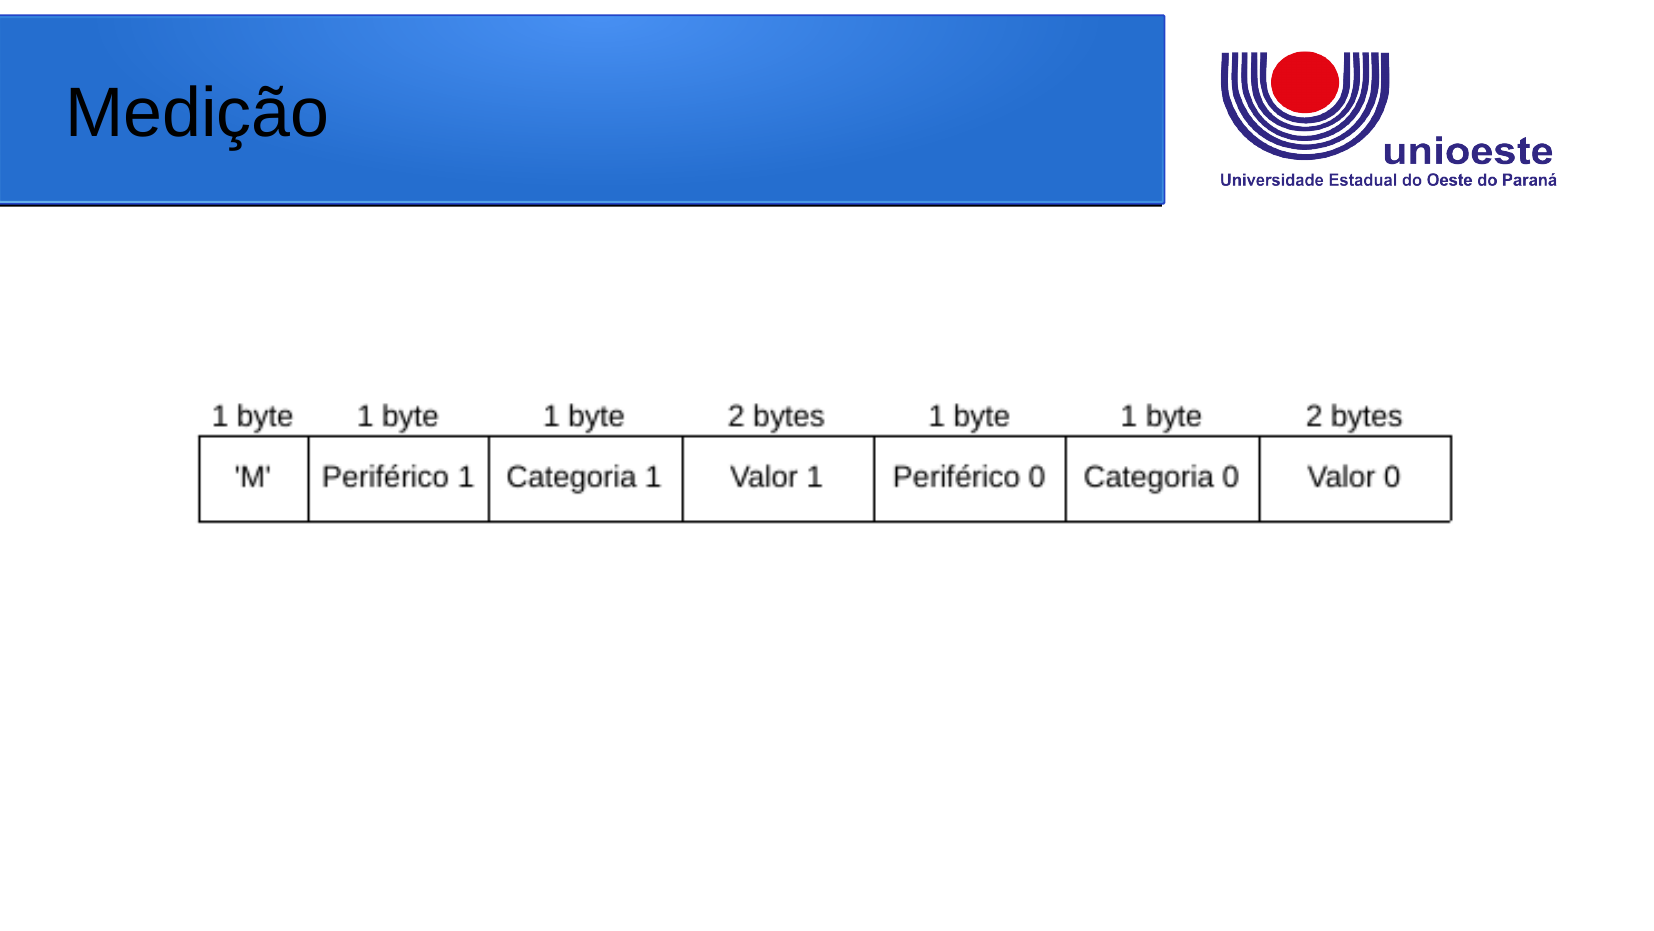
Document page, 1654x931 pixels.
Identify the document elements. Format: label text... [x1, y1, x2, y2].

picture [1169, 19, 1601, 201]
picture [190, 393, 1464, 537]
title Medição [64, 42, 1117, 183]
